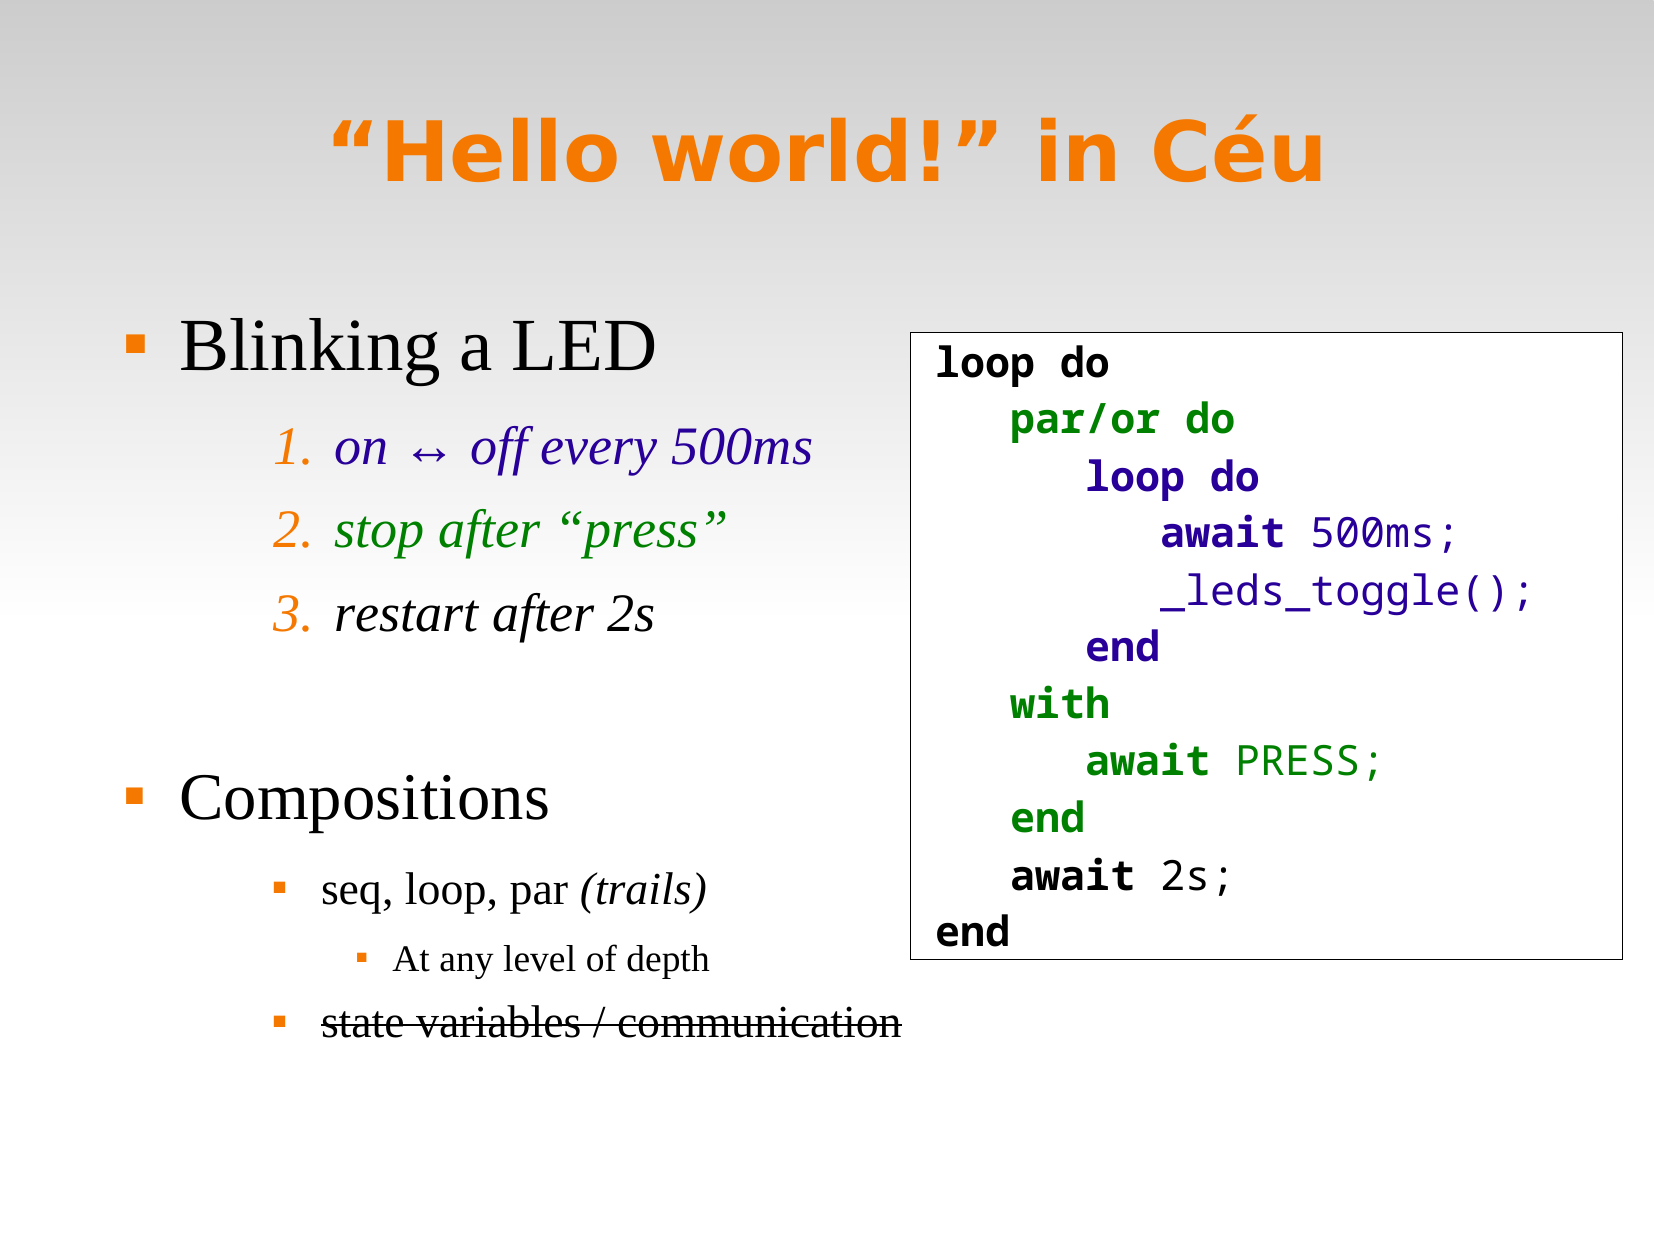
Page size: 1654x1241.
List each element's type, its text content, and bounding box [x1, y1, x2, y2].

text_box loop do par/or do loop do await 500ms; _leds_toggle(); end with await PRESS; end await 2s; end [938, 345, 1623, 946]
list Blinking a LED on ↔ off every 500ms stop after “press” restart after 2s Compositions seq, loop, par (trails) At any level of depth state variables / communication [37, 303, 938, 1175]
title “Hello world!” in Céu [82, 49, 1571, 257]
